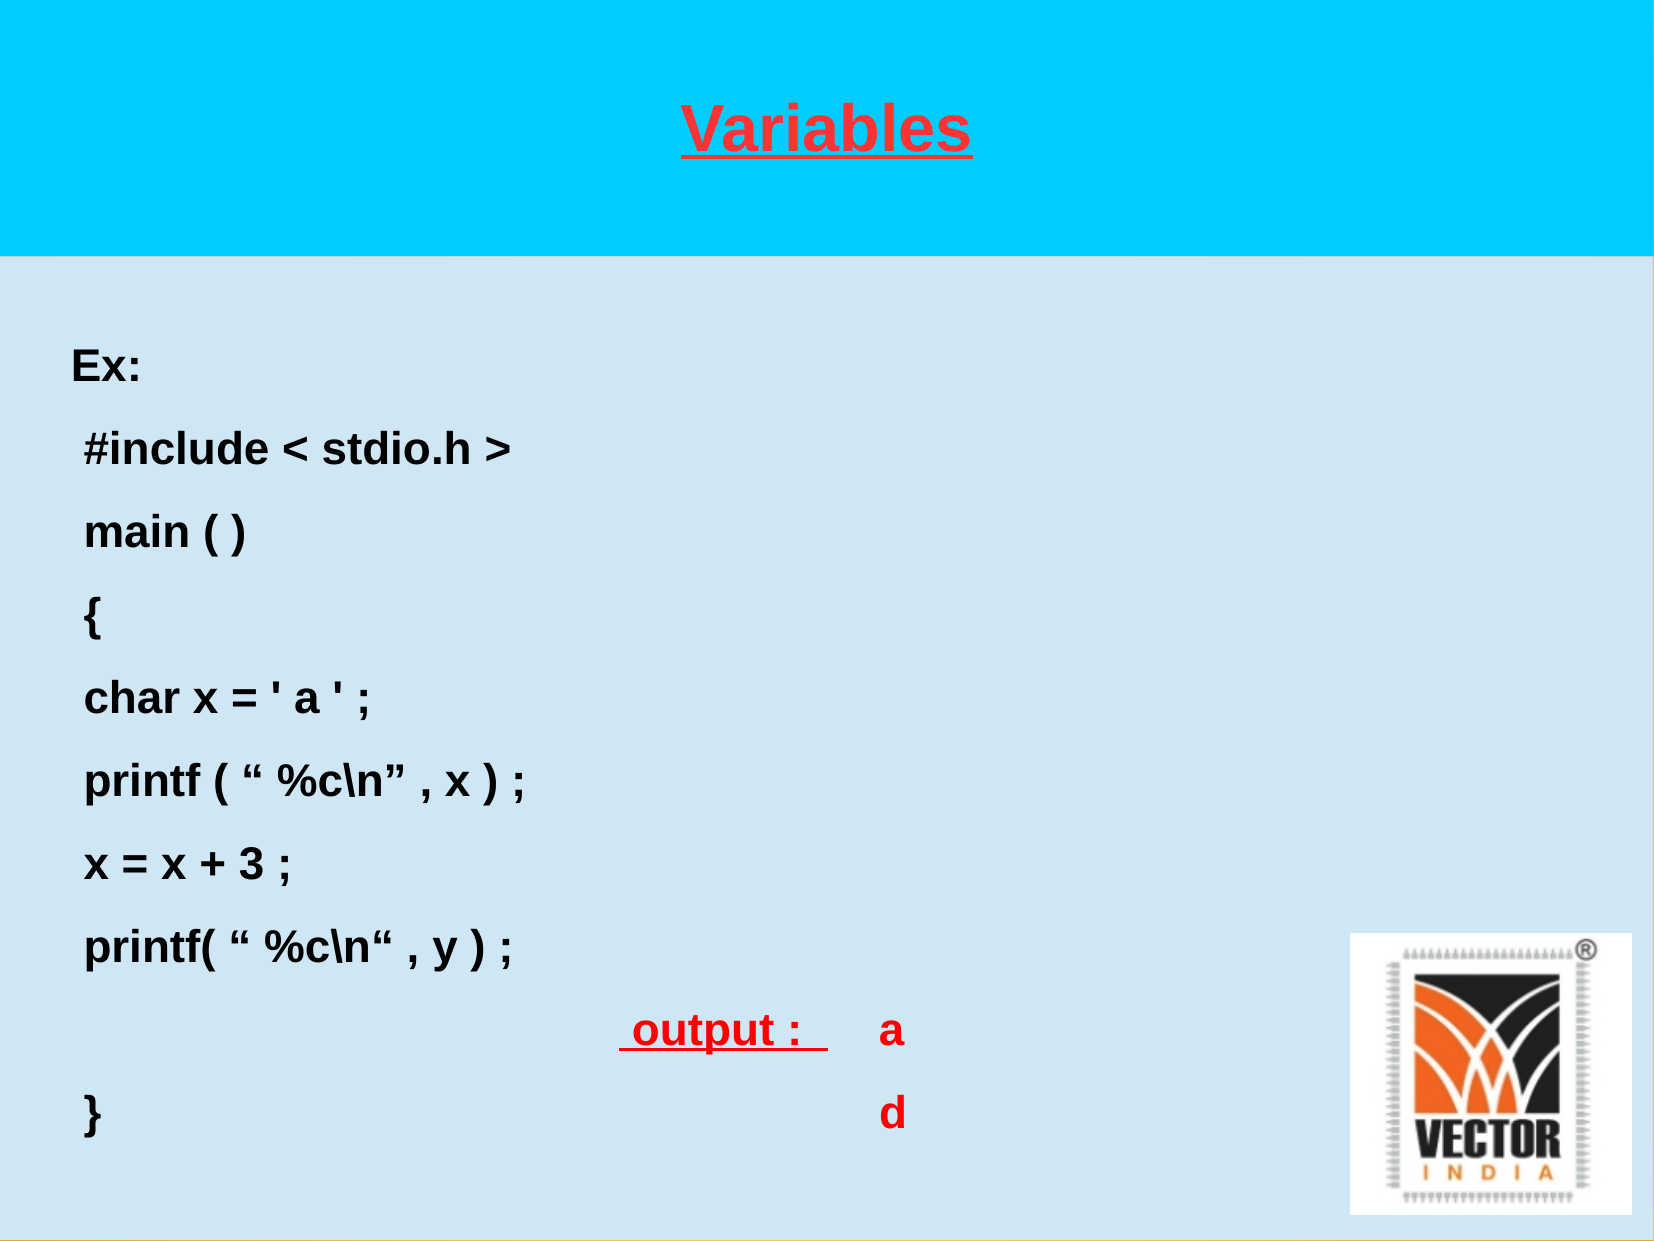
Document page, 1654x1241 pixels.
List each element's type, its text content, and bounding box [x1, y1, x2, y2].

picture [1350, 933, 1632, 1216]
title Variables [0, 0, 1654, 256]
list Ex: #include < stdio.h > main ( ) { char x = ' a ' ; printf ( “ %c\n” , x ) ; x = x + 3 ; printf( “ %c\n“ , y ) ; output : a } d [0, 256, 1654, 1241]
